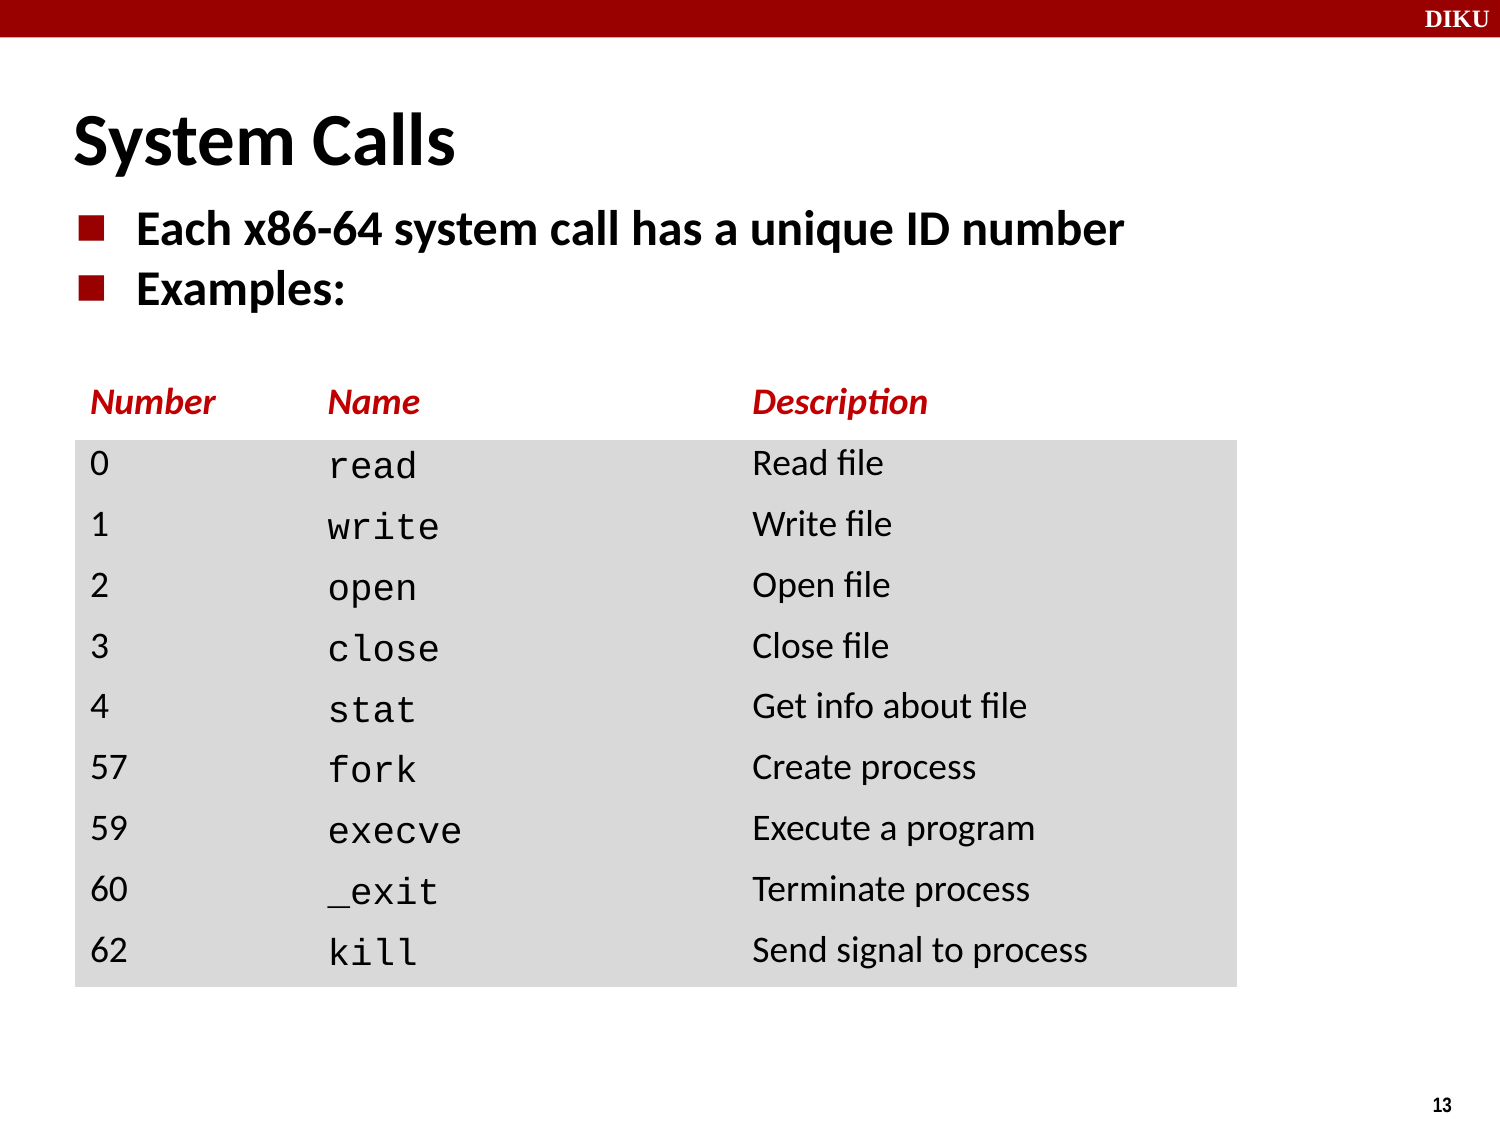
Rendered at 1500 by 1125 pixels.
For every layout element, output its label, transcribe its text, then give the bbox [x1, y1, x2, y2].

title System Calls [58, 72, 1304, 198]
text_box Each x86-64 system call has a unique ID number Examples: [65, 200, 1361, 1075]
